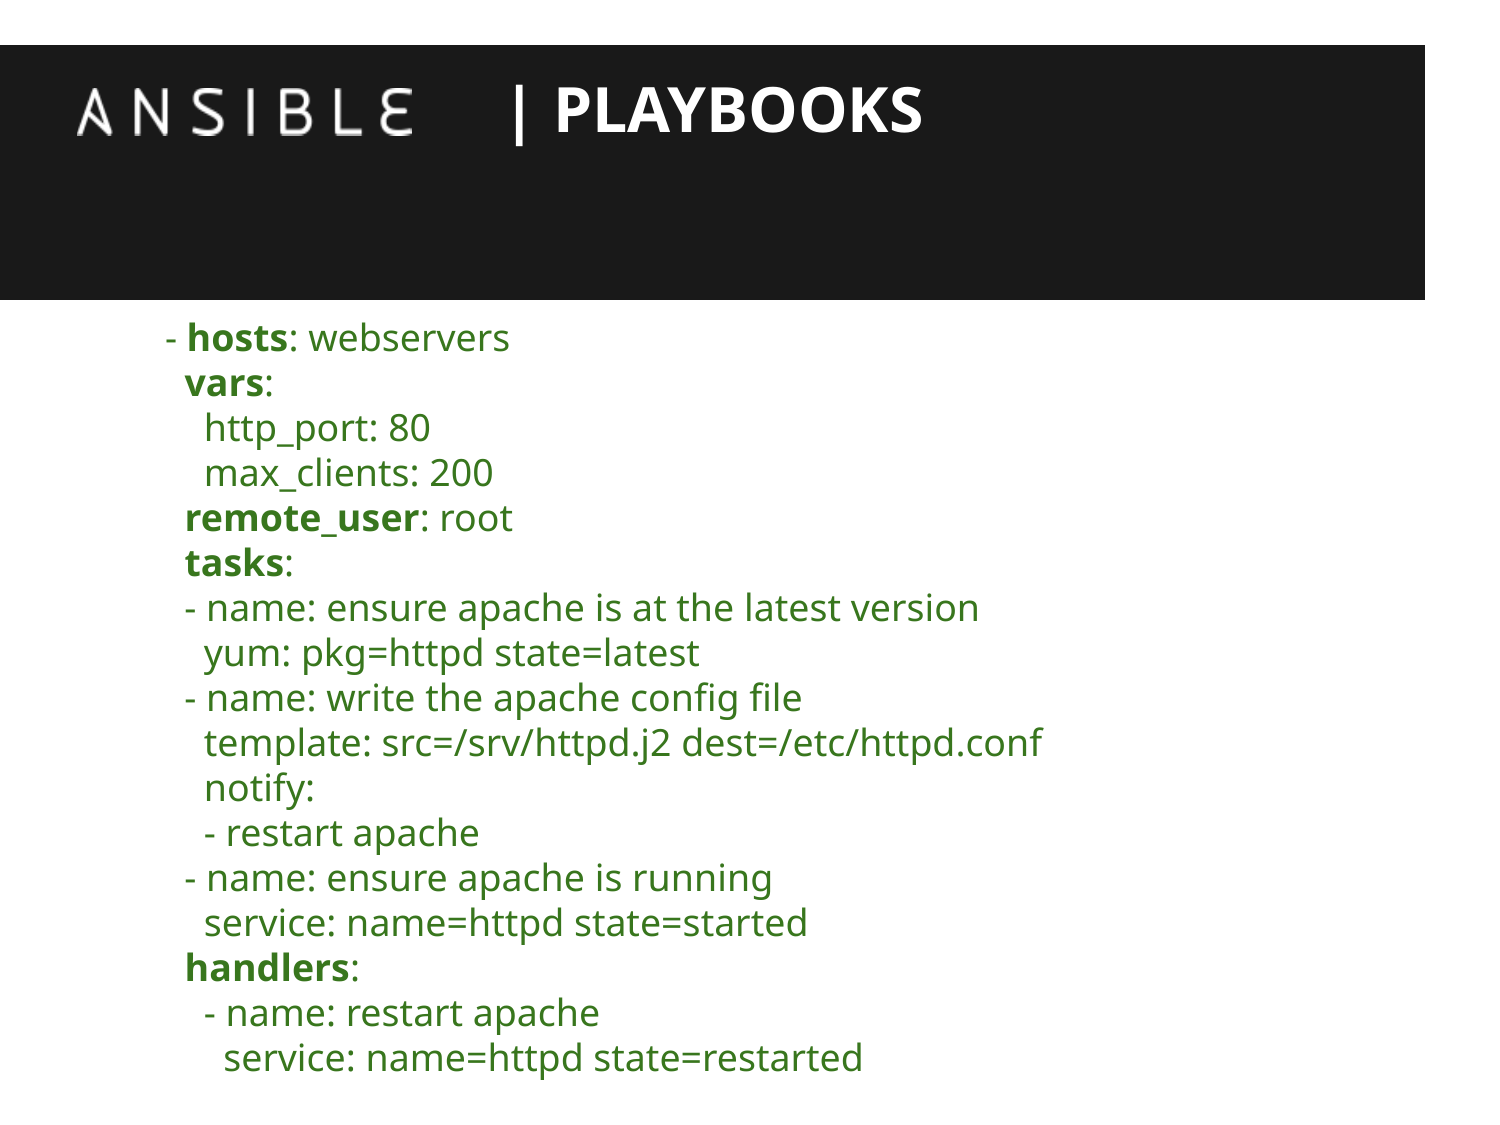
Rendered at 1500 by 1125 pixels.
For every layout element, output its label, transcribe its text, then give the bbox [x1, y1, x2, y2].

list - hosts: webservers vars: http_port: 80 max_clients: 200 remote_user: root tasks: - name: ensure apache is at the latest version yum: pkg=httpd state=latest - name: write the apache config file template: src=/srv/httpd.j2 dest=/etc/httpd.conf notify: - restart apache - name: ensure apache is running service: name=httpd state=started handlers: - name: restart apache service: name=httpd state=restarted [75, 298, 1425, 1078]
picture [77, 88, 412, 136]
title | PLAYBOOKS [437, 48, 1087, 160]
